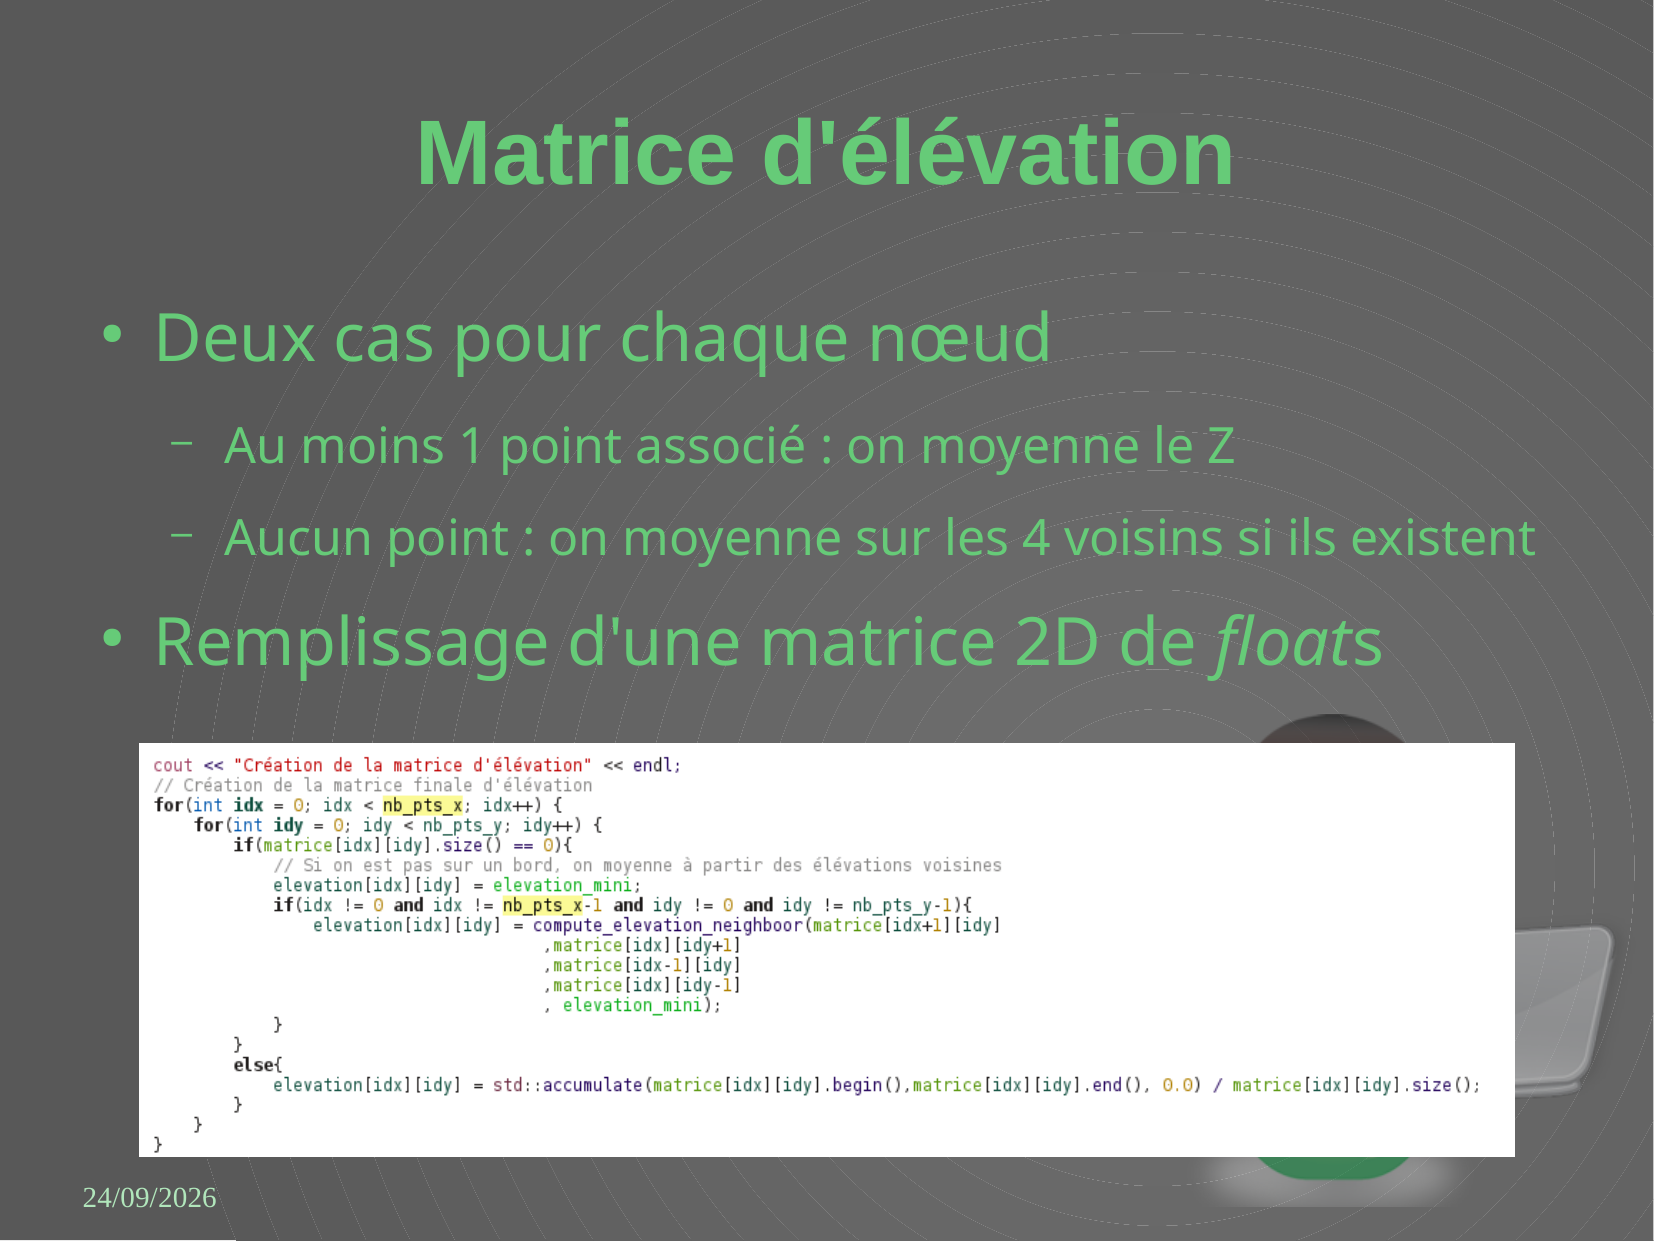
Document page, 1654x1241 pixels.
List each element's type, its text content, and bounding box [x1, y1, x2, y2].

title Matrice d'élévation [82, 49, 1571, 257]
picture [139, 684, 1642, 1207]
list Deux cas pour chaque nœud Au moins 1 point associé : on moyenne le Z Aucun point : on moyenne sur les 4 voisins si ils existent Remplissage d'une matrice 2D de floats [82, 290, 1571, 704]
